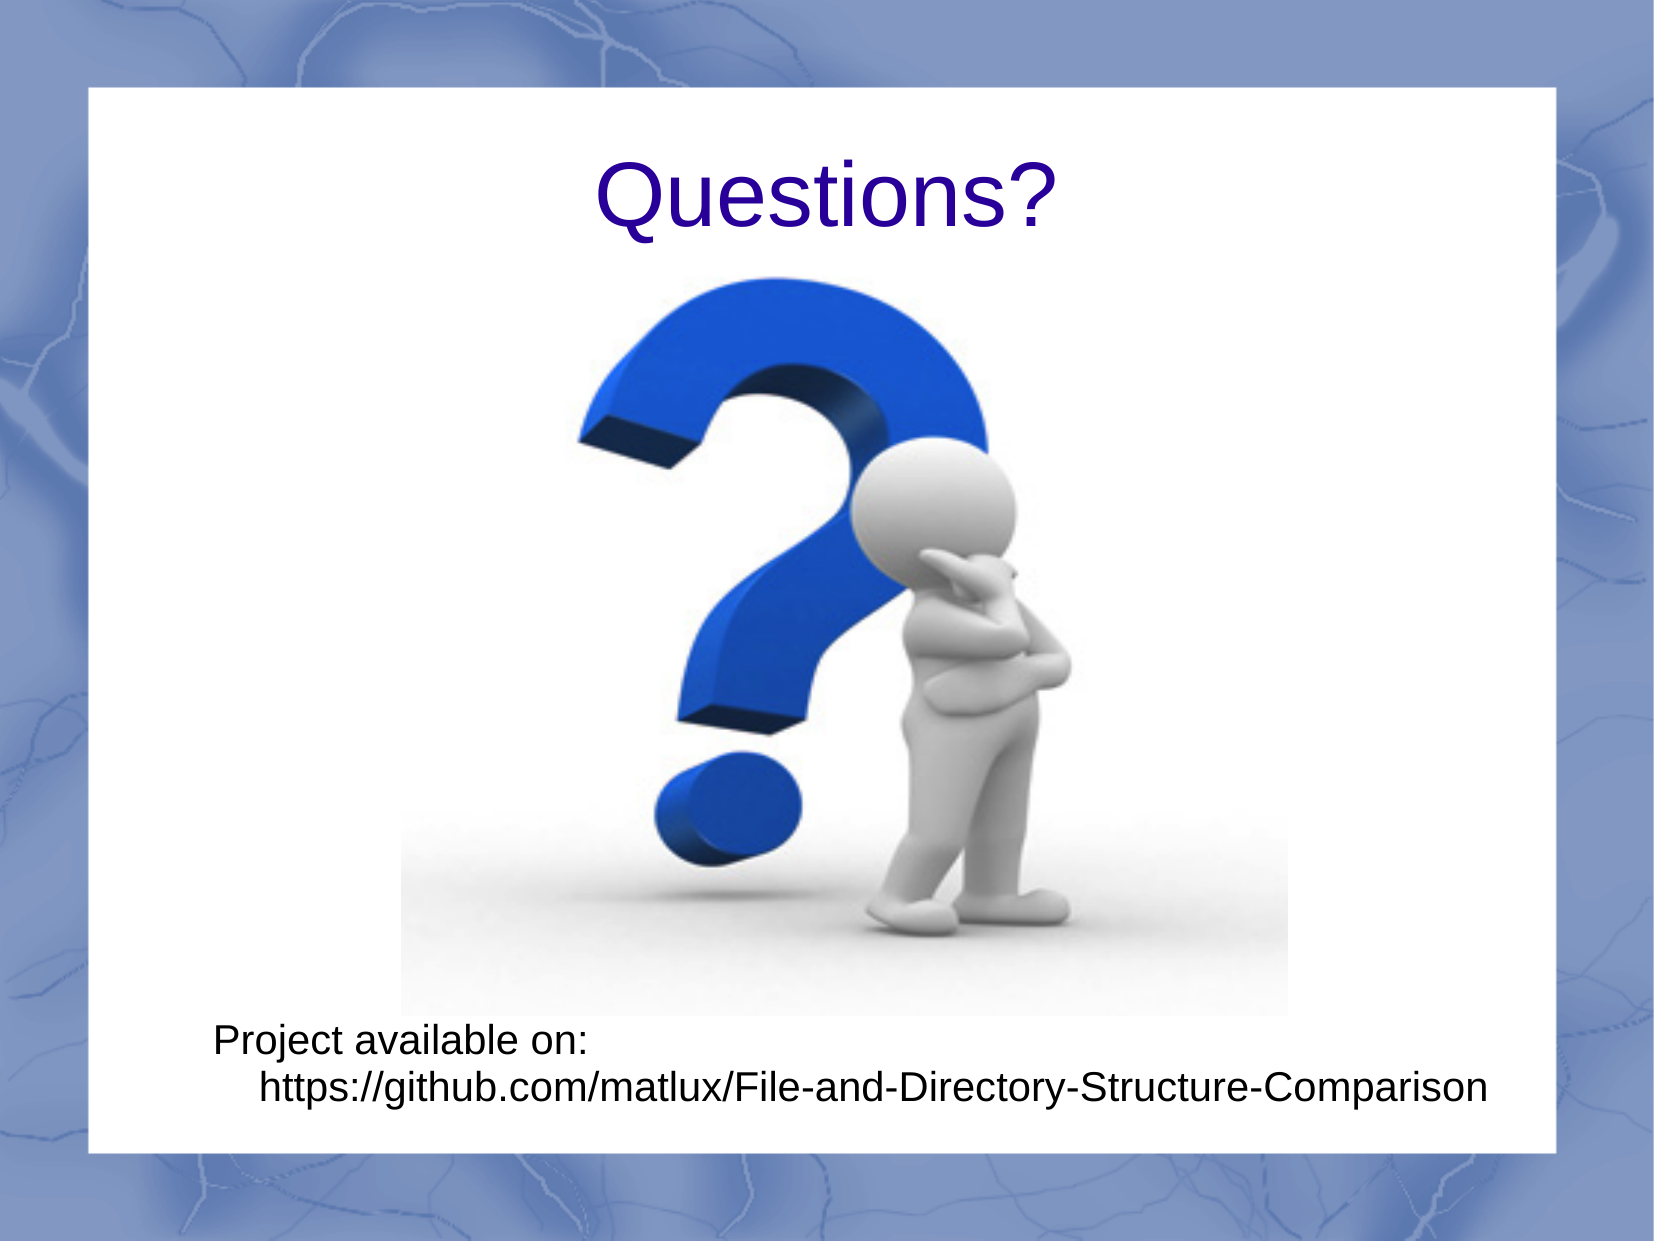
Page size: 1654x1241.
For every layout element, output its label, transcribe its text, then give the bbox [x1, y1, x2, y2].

picture [0, 0, 1654, 1241]
text_box Project available on: https://github.com/matlux/File-and-Directory-Structure-Comparison [94, 1016, 1536, 1110]
title Questions? [118, 90, 1536, 298]
